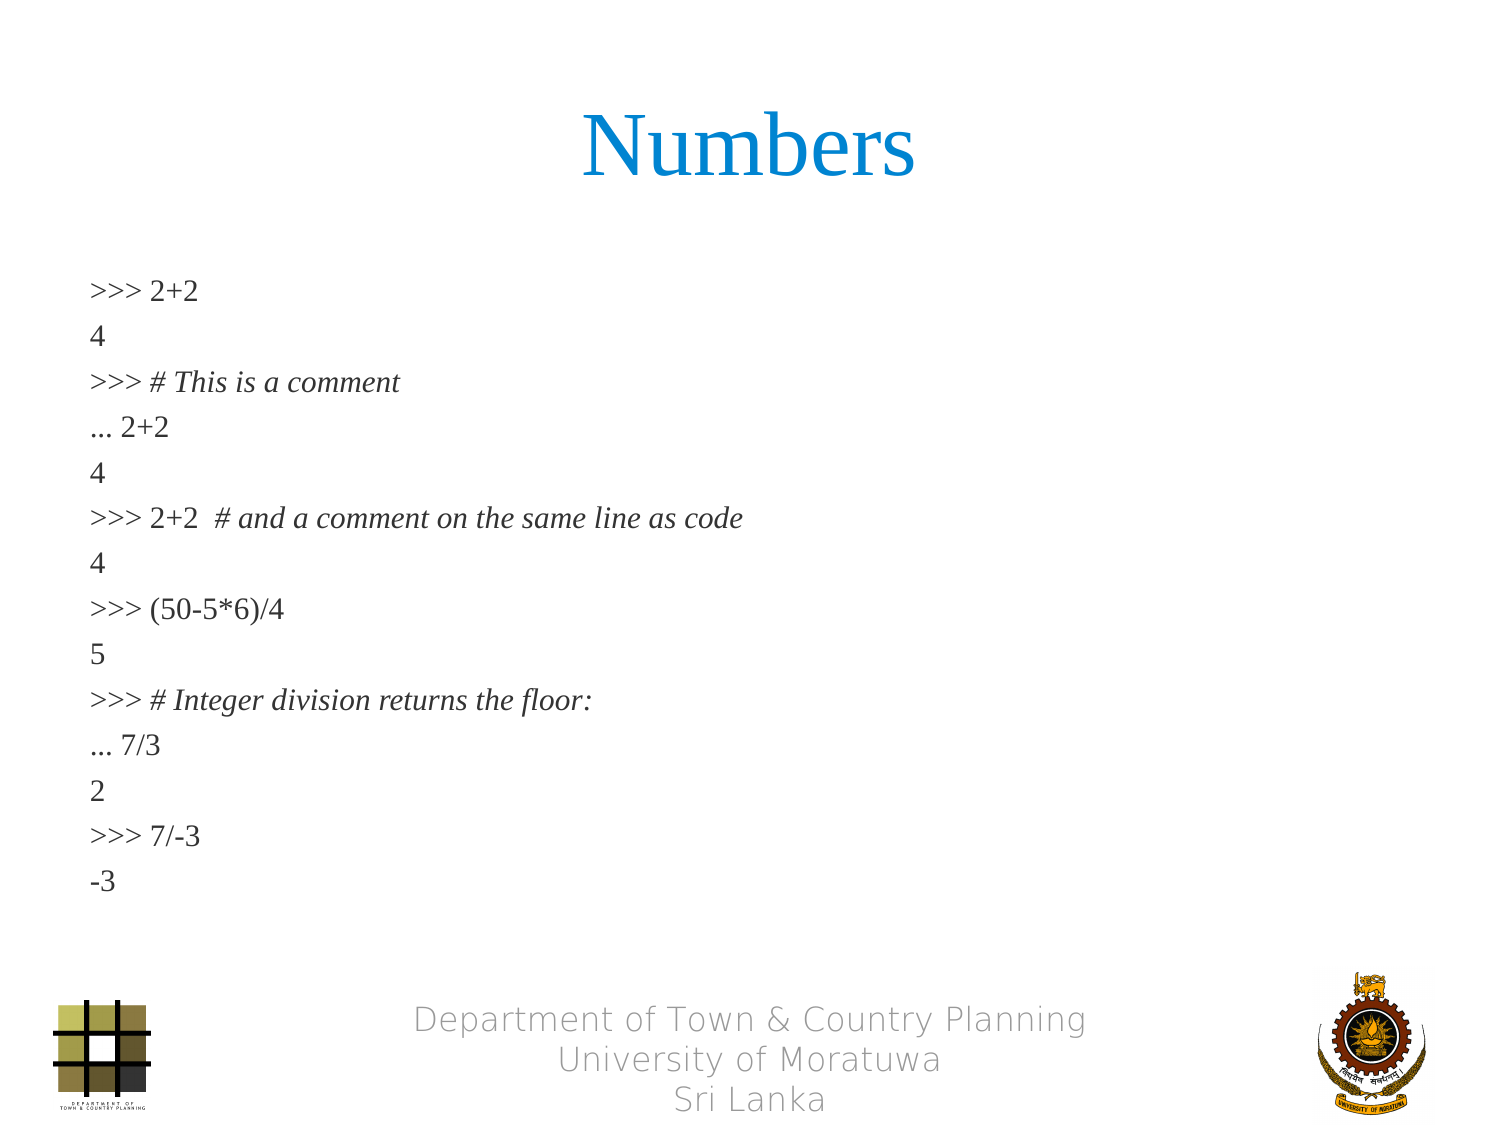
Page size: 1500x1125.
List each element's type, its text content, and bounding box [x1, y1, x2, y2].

picture [1312, 966, 1435, 1125]
list >>> 2+2 4 >>> # This is a comment ... 2+2 4 >>> 2+2 # and a comment on the same line as code 4 >>> (50-5*6)/4 5 >>> # Integer division returns the floor: ... 7/3 2 >>> 7/-3 -3 [75, 262, 1426, 916]
title Numbers [75, 45, 1426, 233]
picture [53, 1000, 151, 1110]
